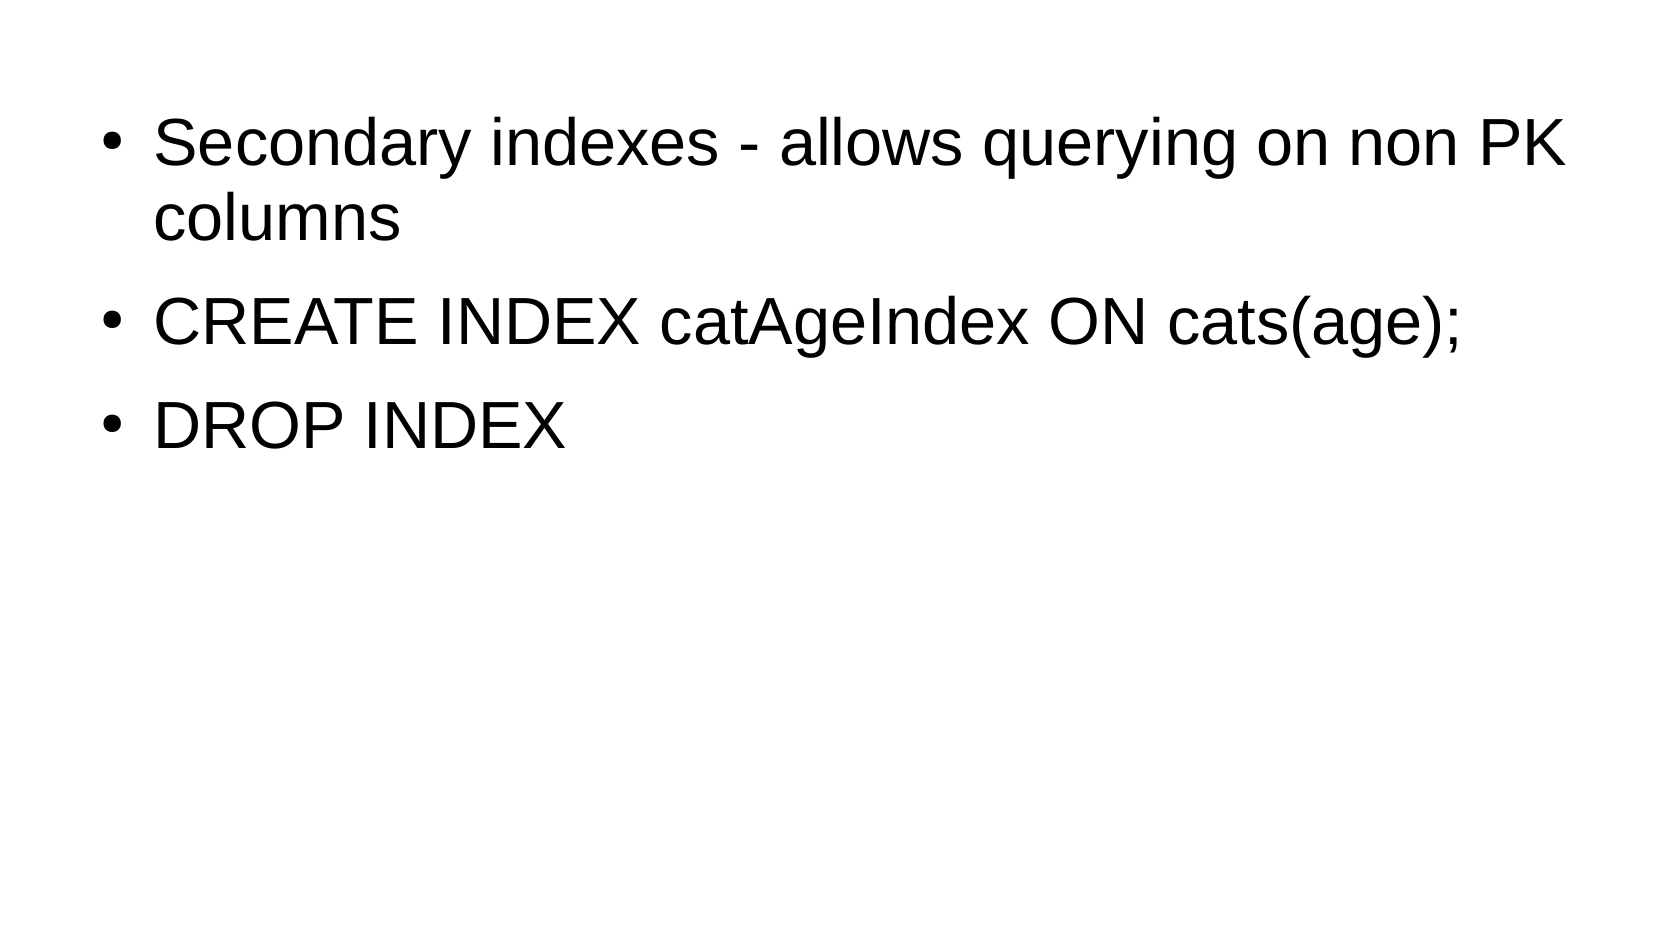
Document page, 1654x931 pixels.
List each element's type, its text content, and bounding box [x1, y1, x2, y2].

list Secondary indexes - allows querying on non PK columns CREATE INDEX catAgeIndex ON cats(age); DROP INDEX [82, 105, 1571, 826]
